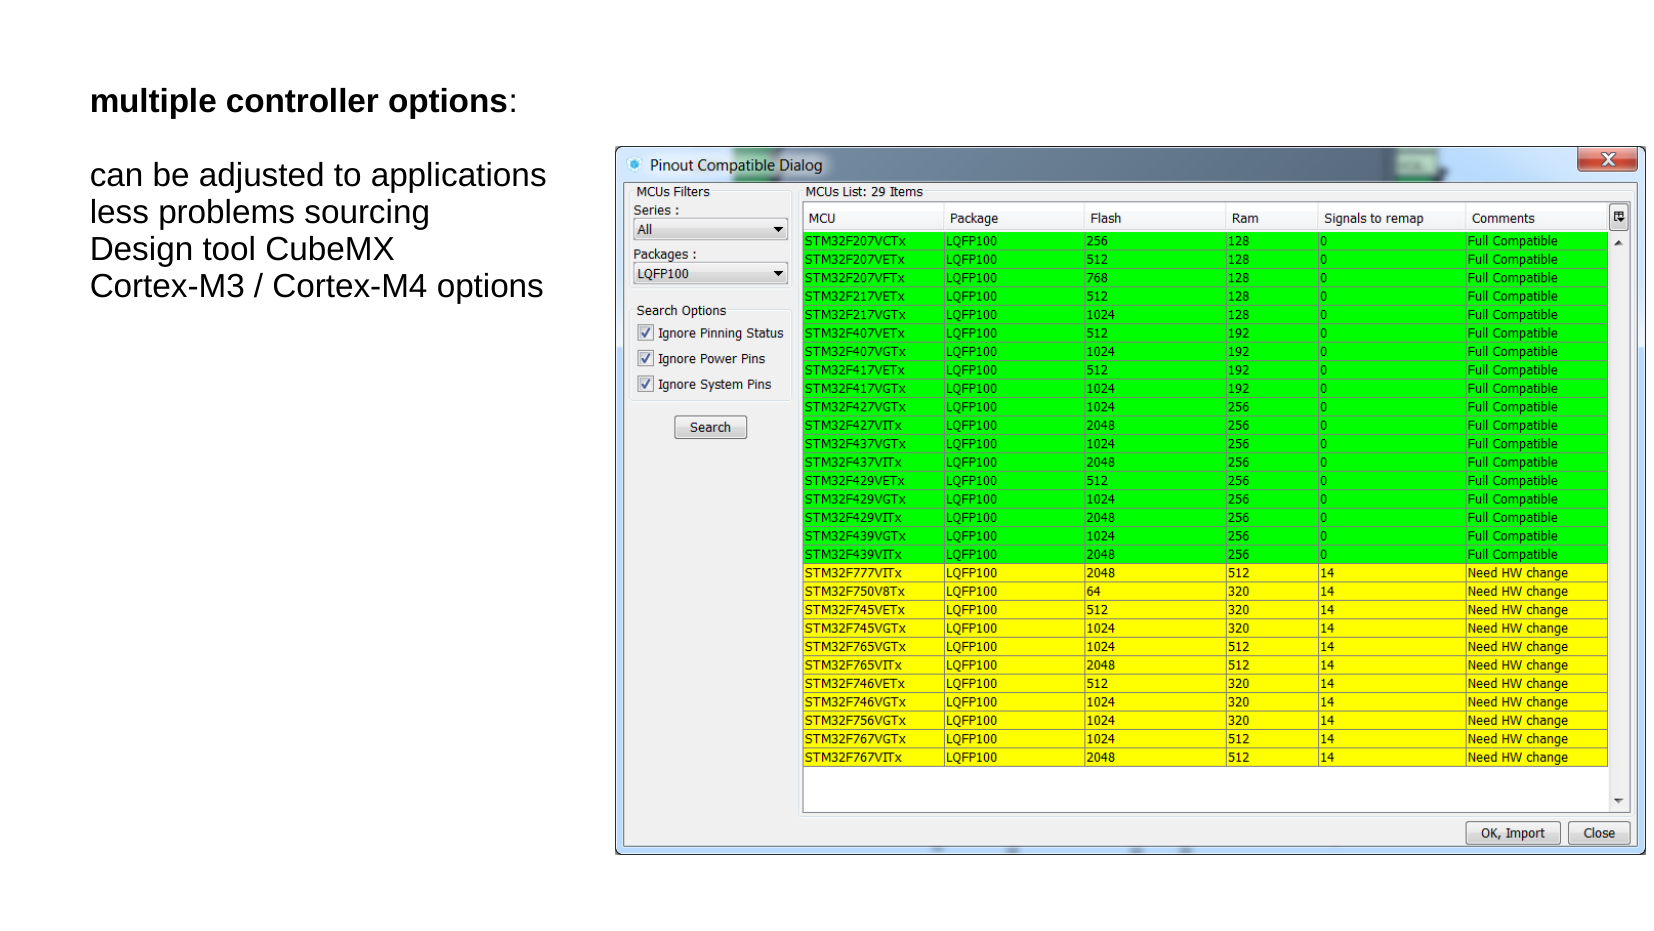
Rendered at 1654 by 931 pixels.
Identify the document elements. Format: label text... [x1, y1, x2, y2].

picture [615, 146, 1646, 856]
text_box multiple controller options: can be adjusted to applications less problems sourcing Design tool CubeMX Cortex-M3 / Cortex-M4 options [75, 75, 563, 387]
